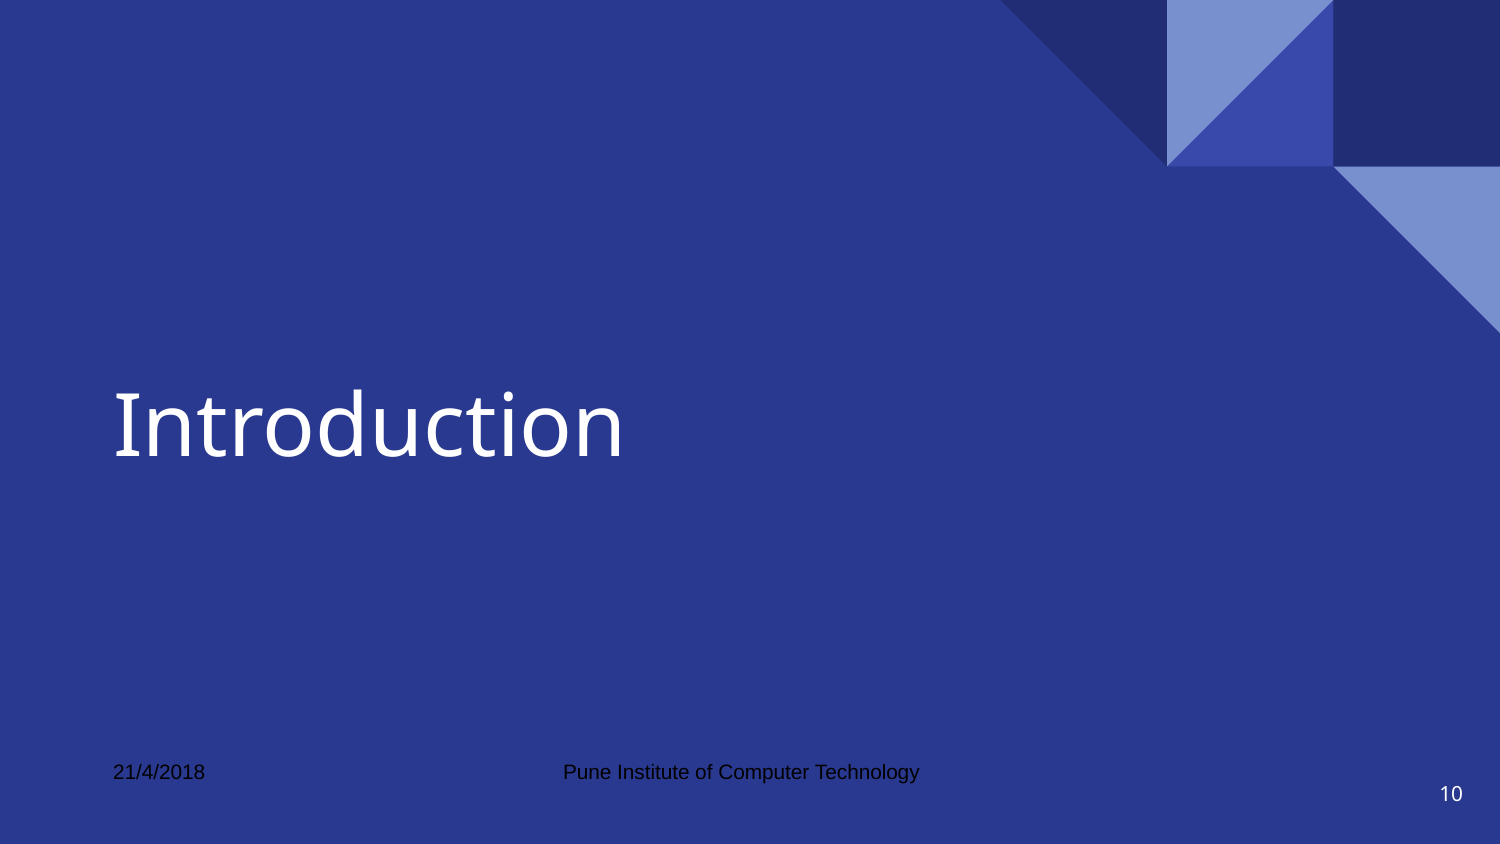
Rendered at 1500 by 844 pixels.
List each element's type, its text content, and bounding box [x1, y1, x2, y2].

title Introduction [98, 353, 1447, 491]
slide_number <number> [1387, 762, 1478, 828]
